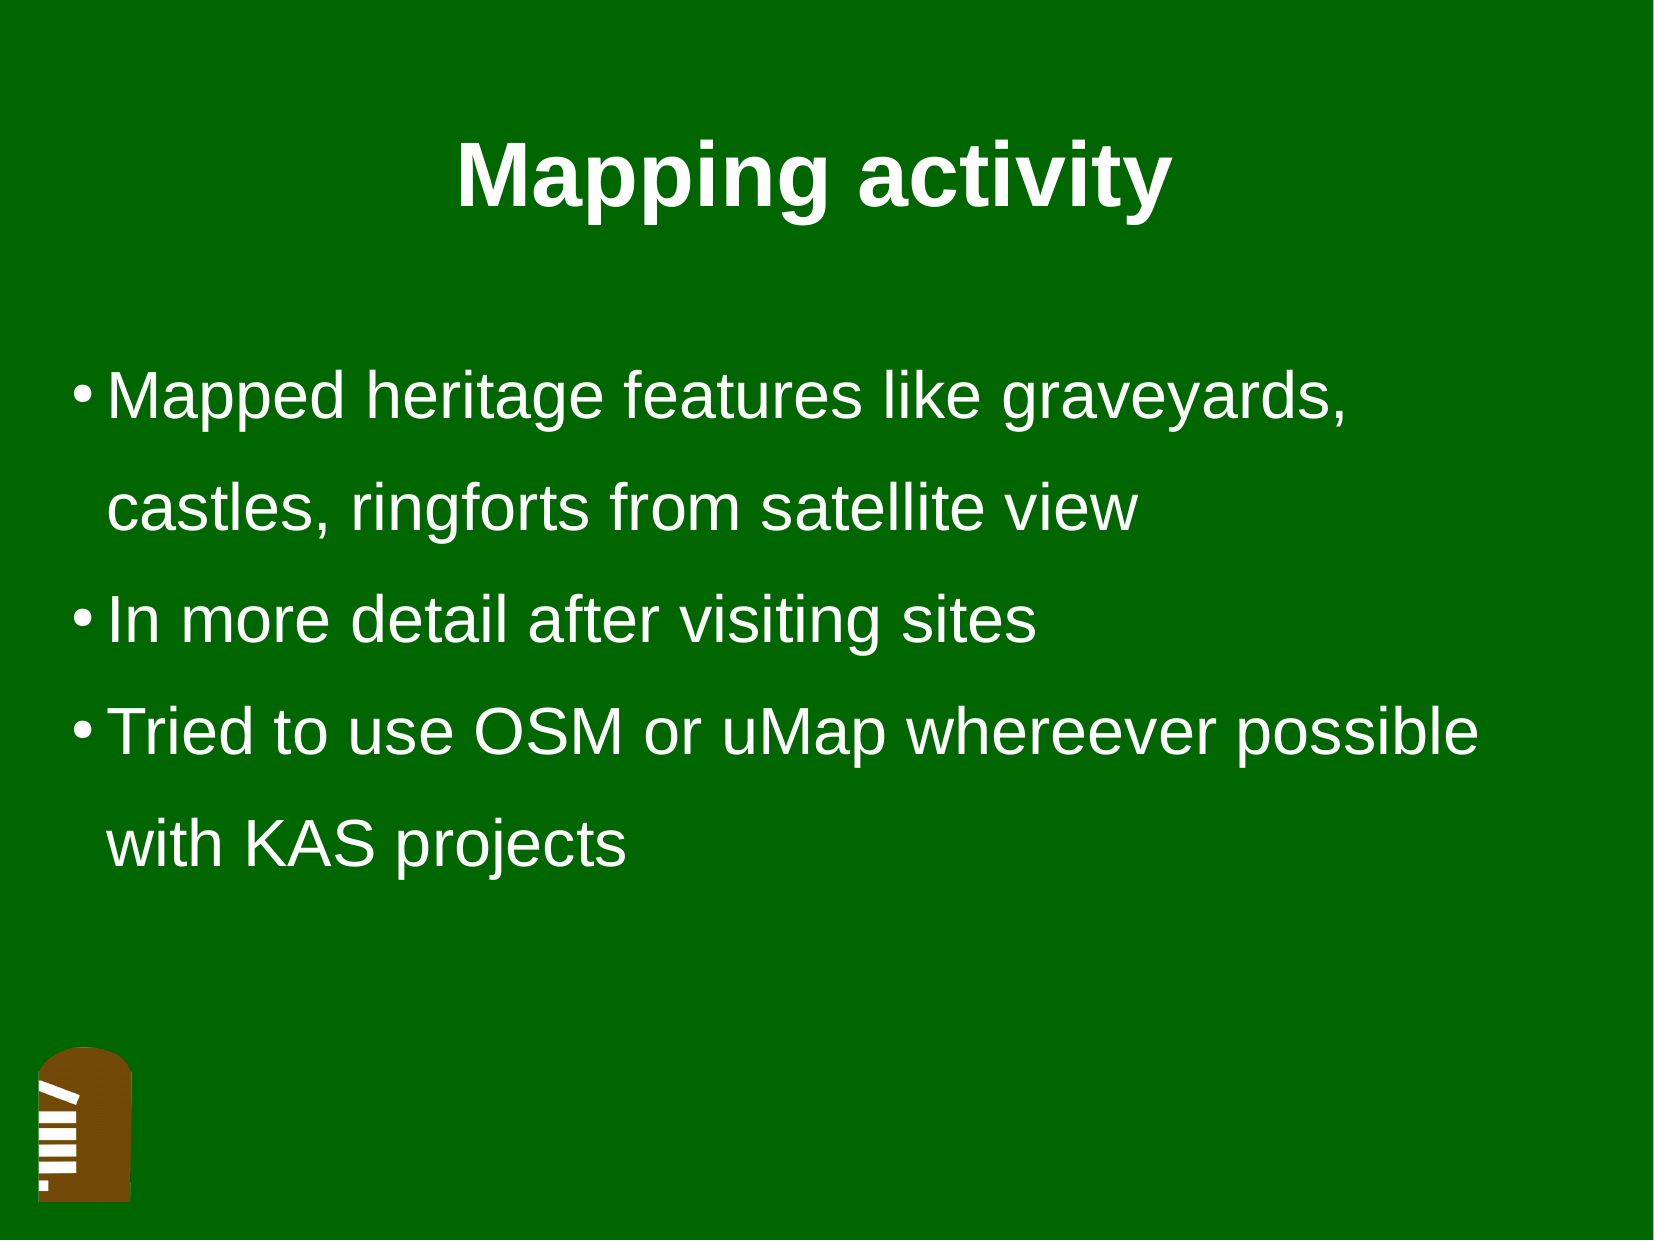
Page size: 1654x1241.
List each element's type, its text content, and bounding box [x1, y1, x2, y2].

title Mapping activity [70, 70, 1559, 278]
picture [0, 1032, 178, 1217]
subtitle Mapped heritage features like graveyards, castles, ringforts from satellite view In more detail after visiting sites Tried to use OSM or uMap whereever possible with KAS projects [70, 338, 1559, 863]
